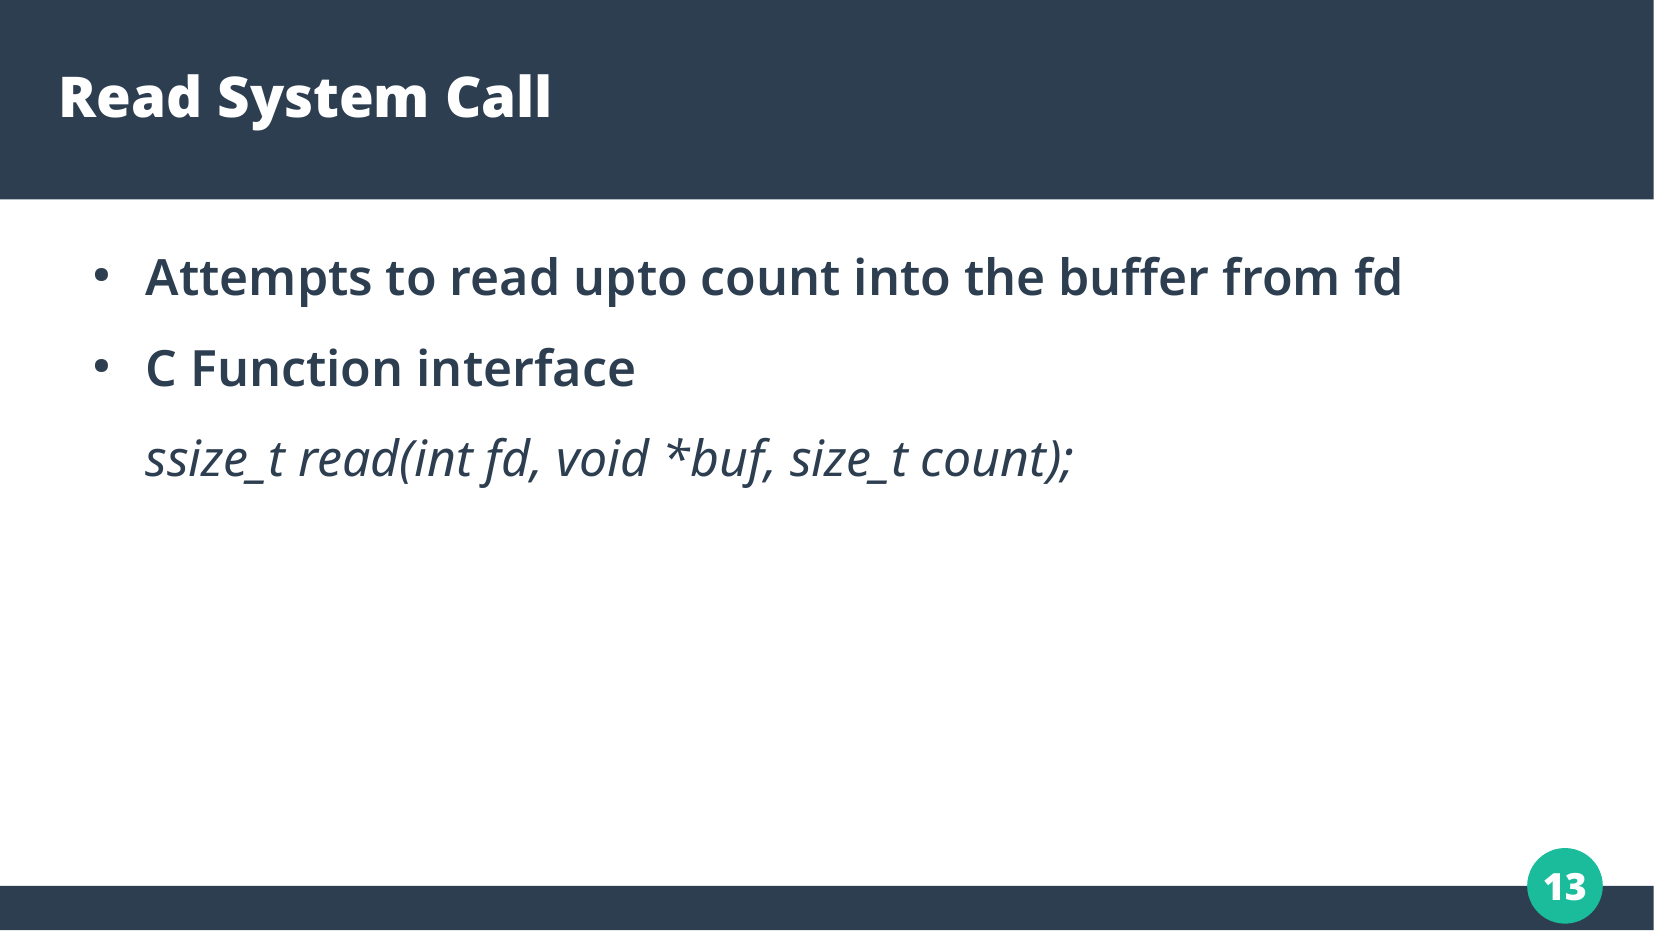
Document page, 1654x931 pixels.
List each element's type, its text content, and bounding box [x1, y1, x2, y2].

title Read System Call [59, 37, 1595, 155]
list Attempts to read upto count into the buffer from fd C Function interface ssize_t read(int fd, void *buf, size_t count); [75, 242, 1611, 863]
